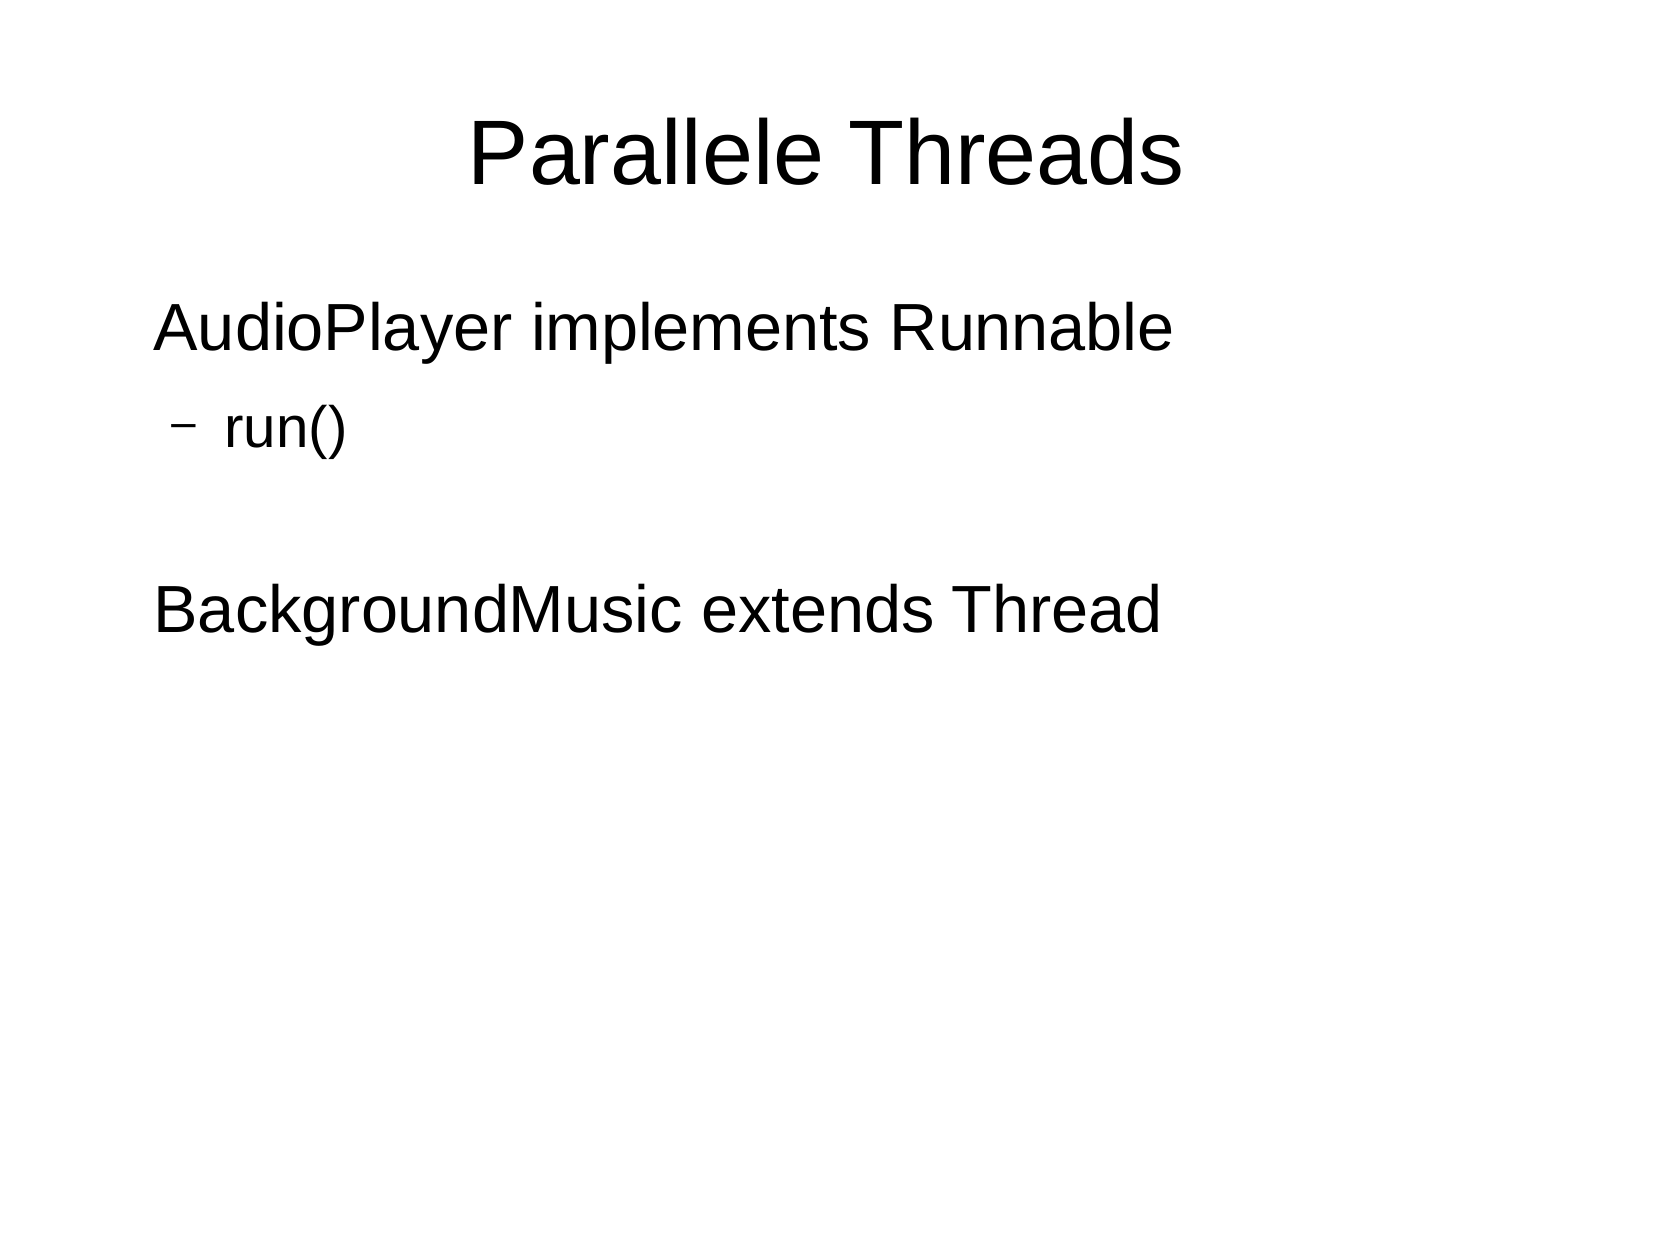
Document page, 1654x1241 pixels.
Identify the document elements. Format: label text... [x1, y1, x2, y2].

list AudioPlayer implements Runnable run() BackgroundMusic extends Thread [82, 290, 1571, 1010]
title Parallele Threads [82, 49, 1571, 257]
